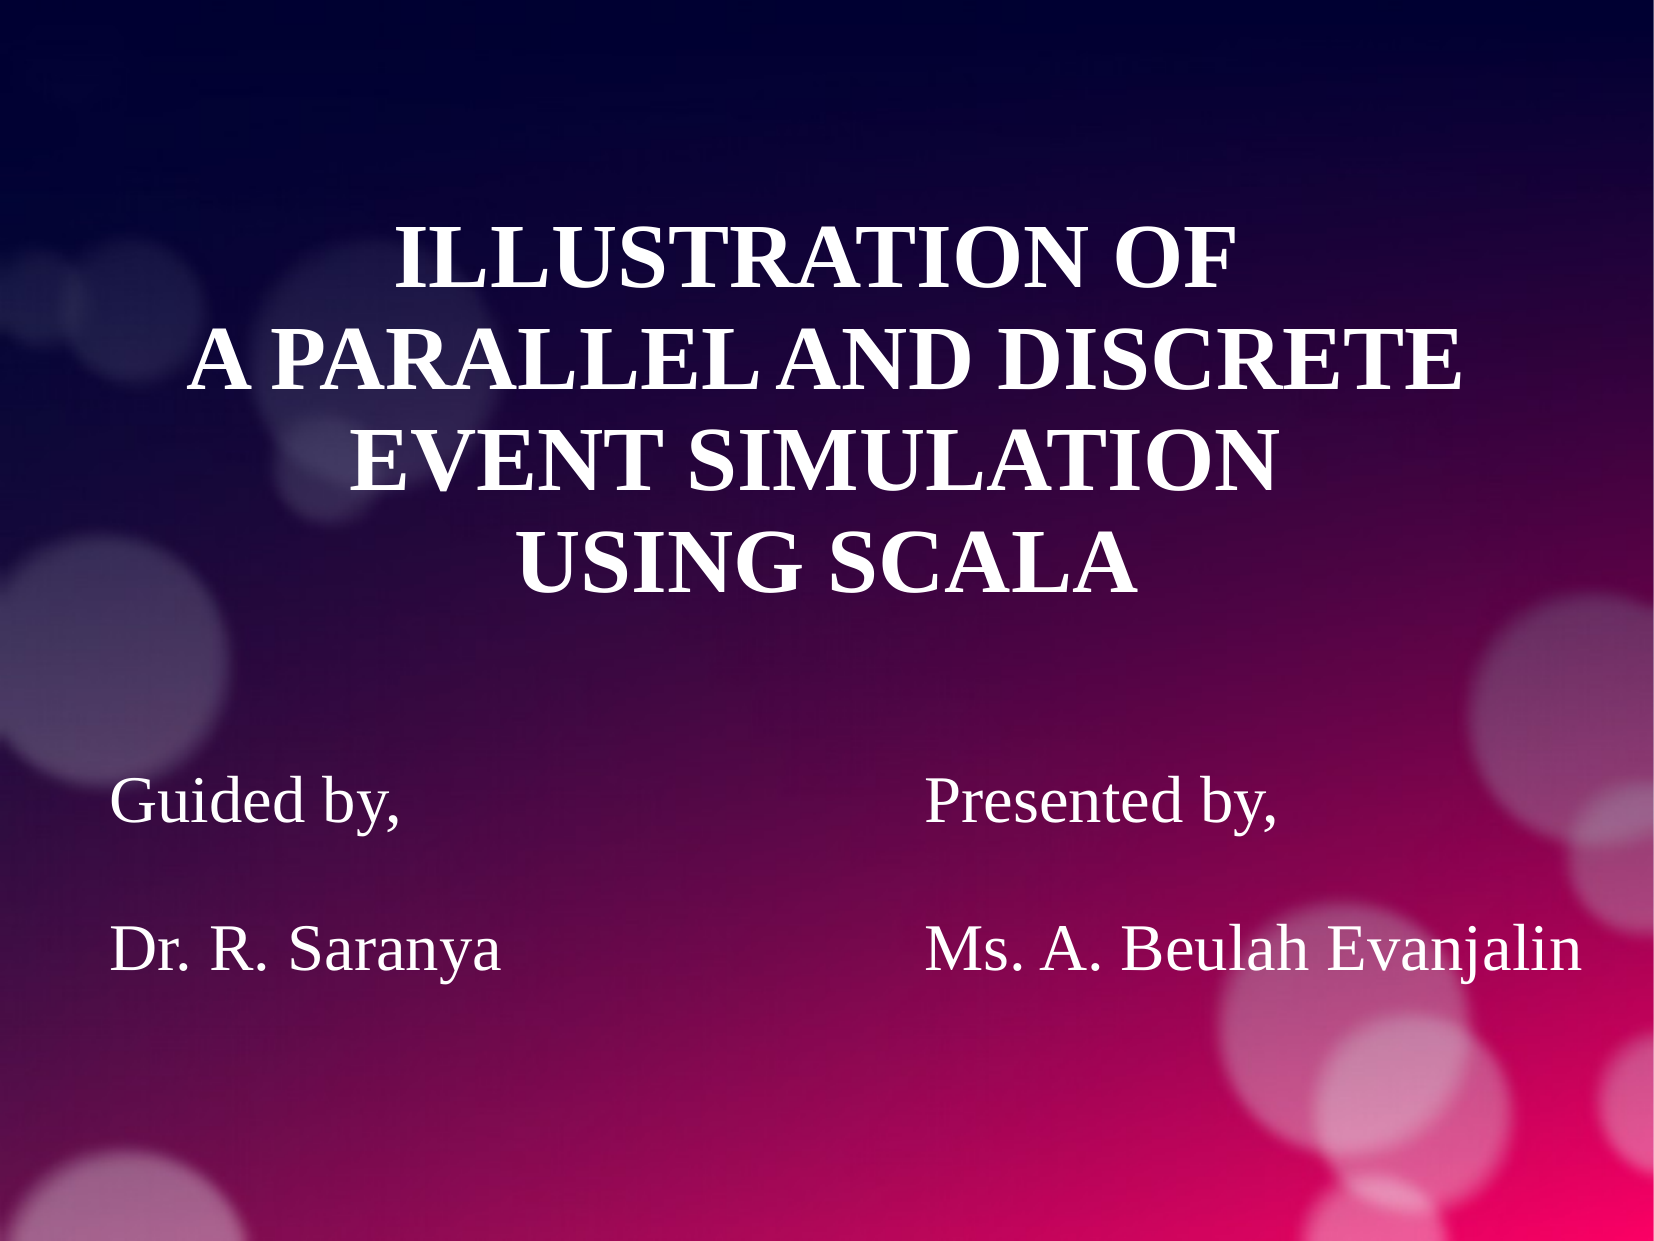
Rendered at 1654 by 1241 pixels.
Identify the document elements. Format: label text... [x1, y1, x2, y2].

title ILLUSTRATION OF A PARALLEL AND DISCRETE EVENT SIMULATION USING SCALA [82, 204, 1571, 615]
picture [0, 0, 1654, 1241]
text_box Presented by, Ms. A. Beulah Evanjalin [909, 755, 1642, 1145]
text_box Guided by, Dr. R. Saranya [94, 755, 626, 1145]
